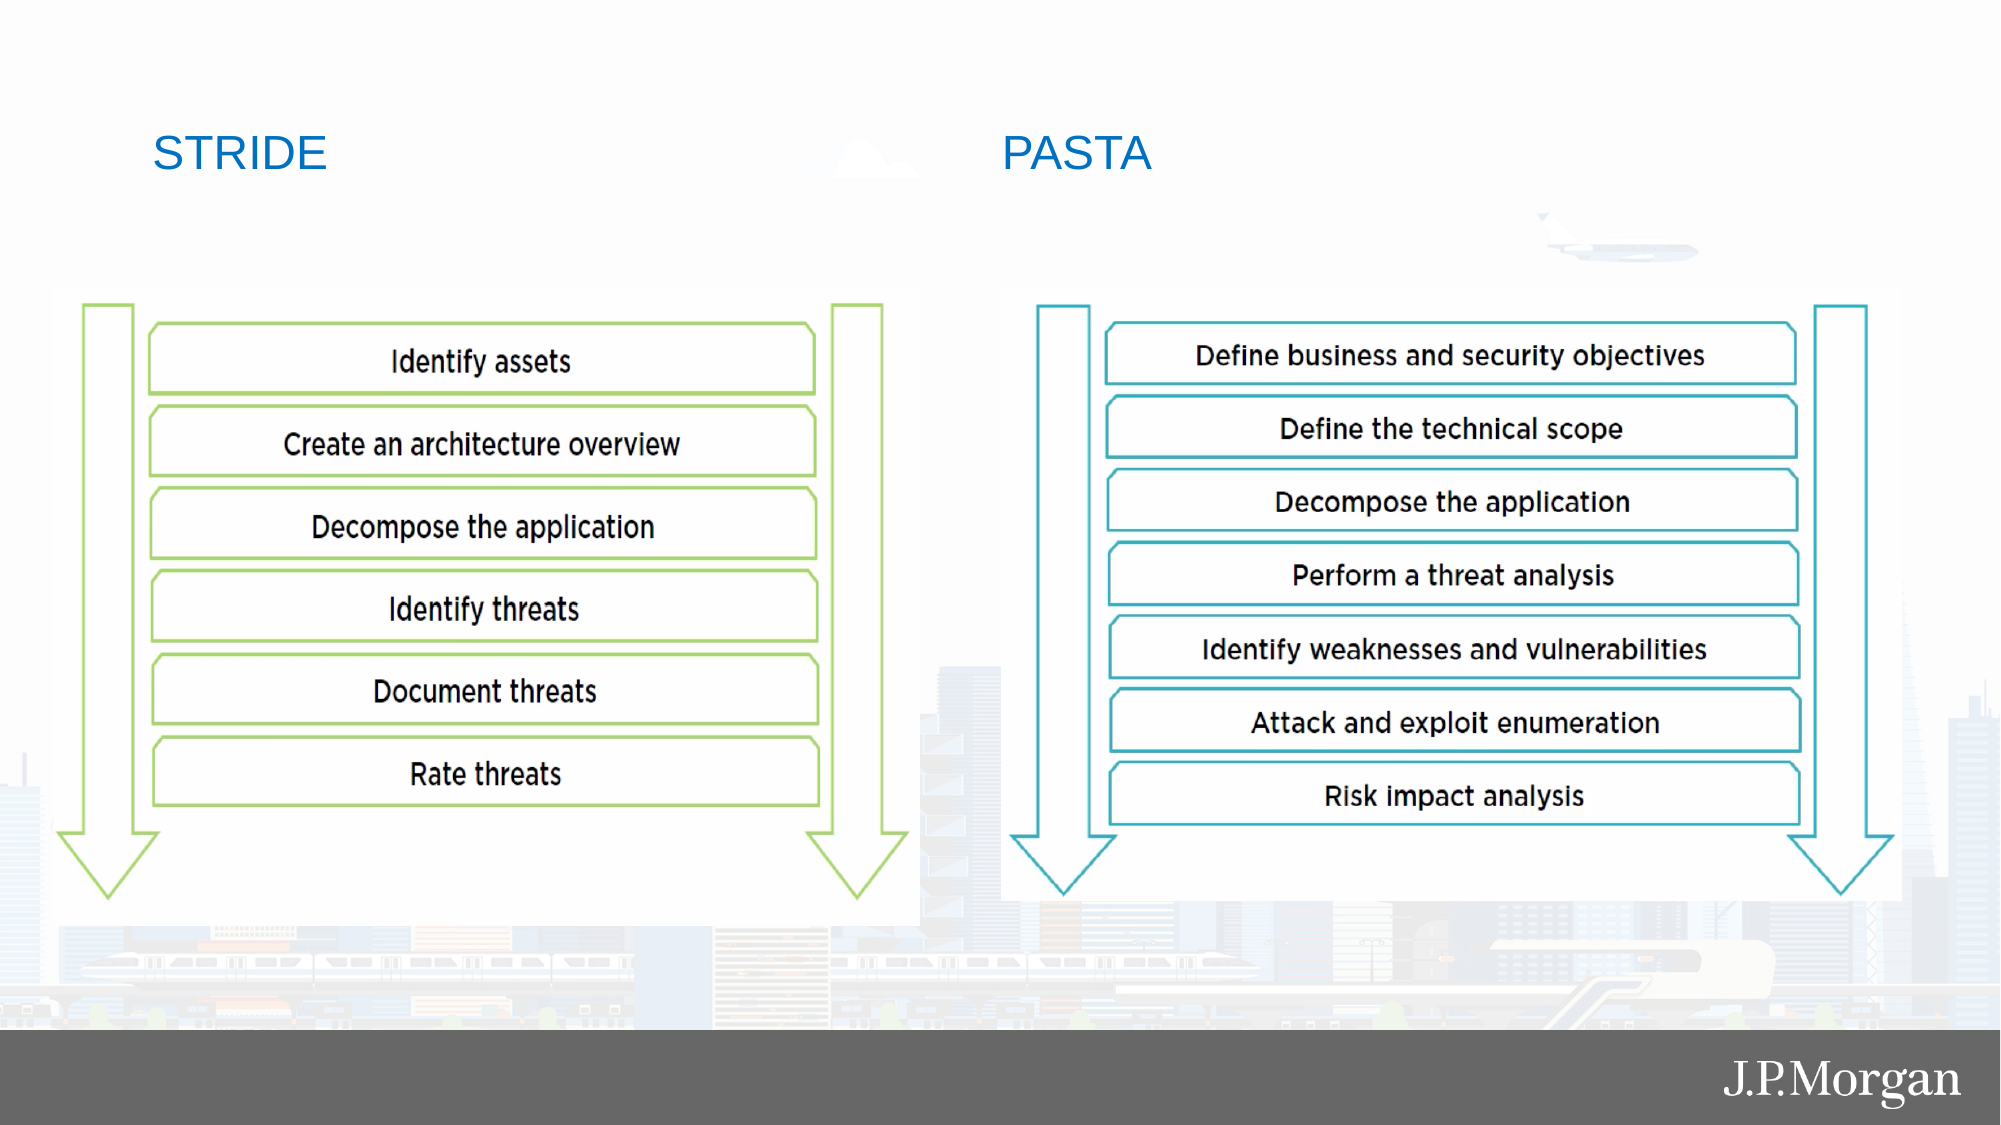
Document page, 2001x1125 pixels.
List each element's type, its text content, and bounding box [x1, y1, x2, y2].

picture [0, 0, 2001, 1125]
title STRIDE PASTA [137, 76, 1863, 188]
